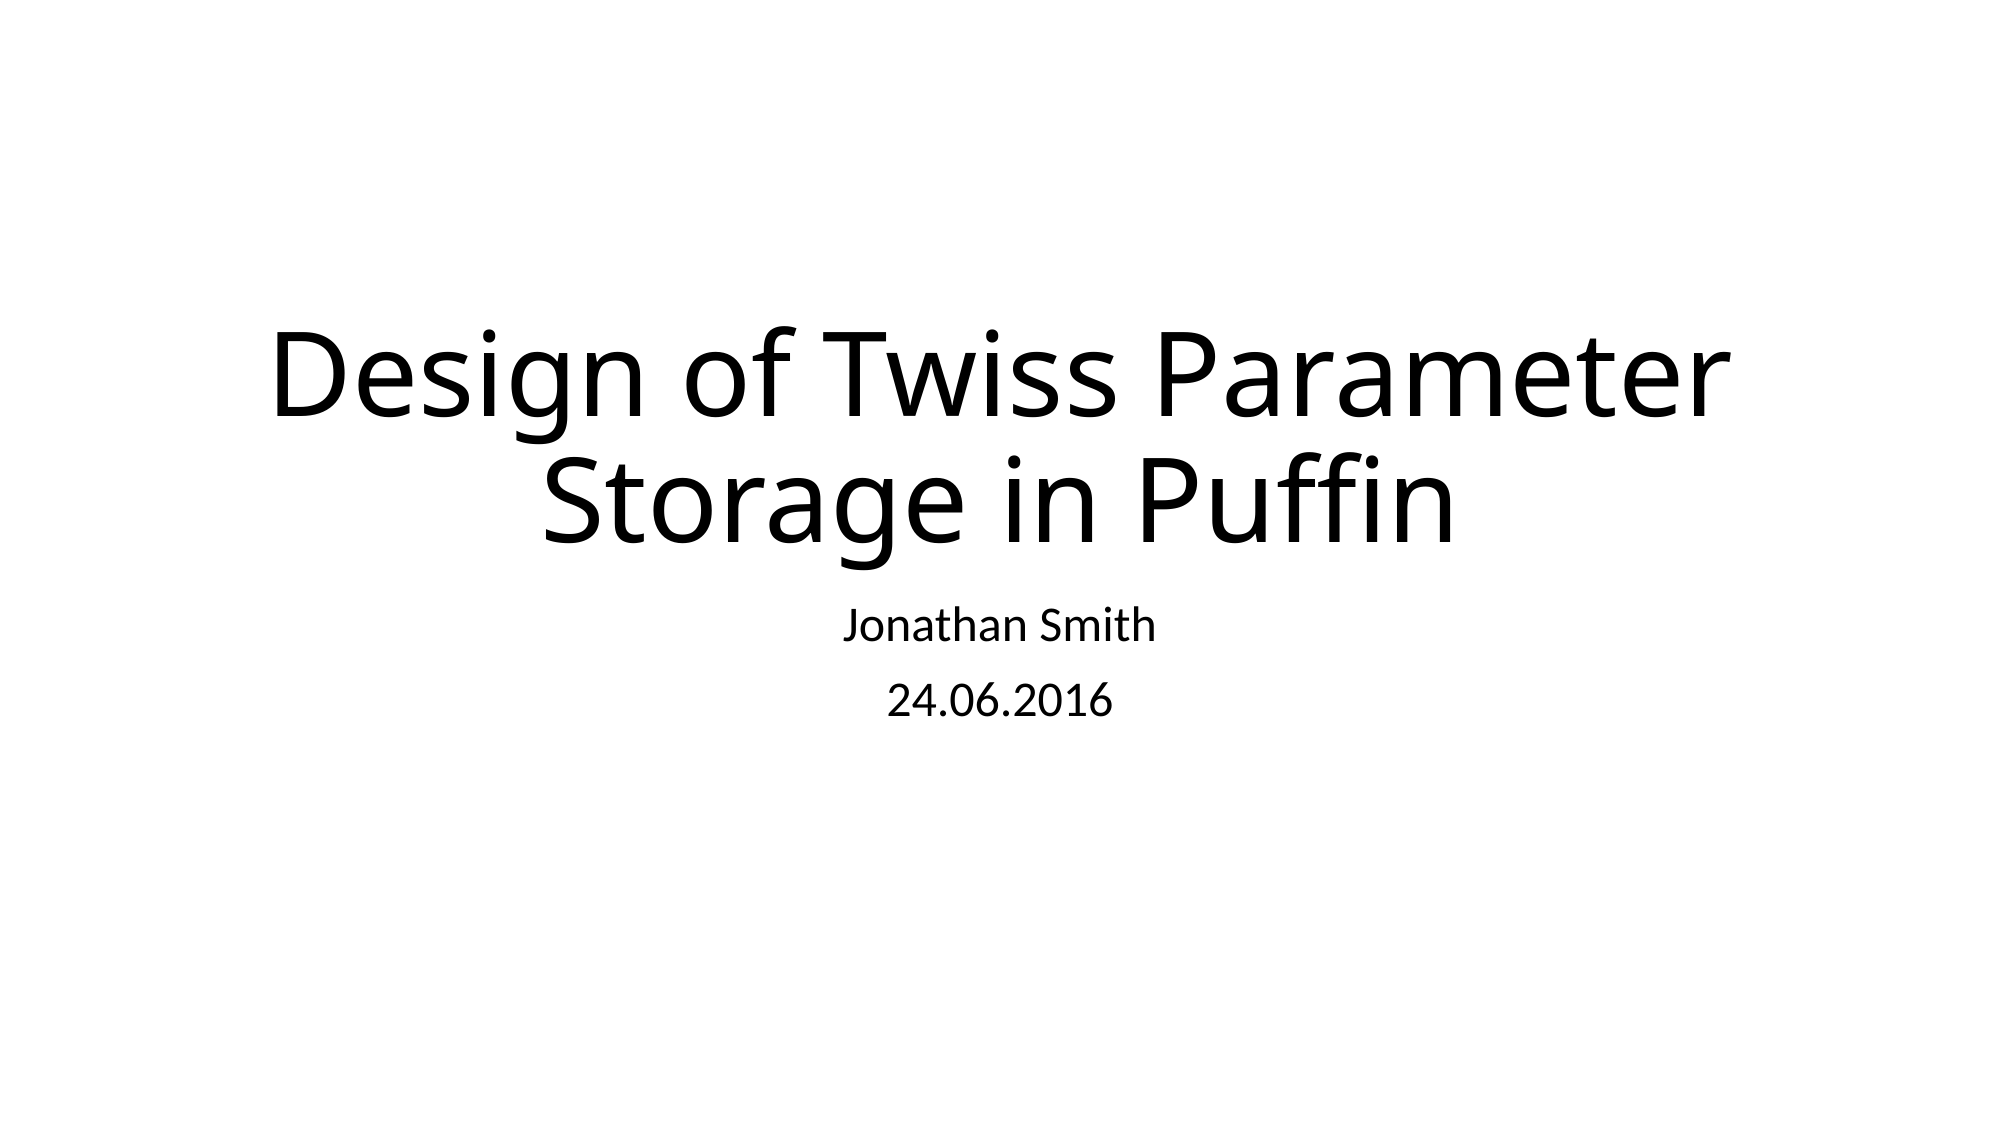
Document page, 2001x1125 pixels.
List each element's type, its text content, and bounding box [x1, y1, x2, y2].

title Design of Twiss Parameter Storage in Puffin [249, 184, 1750, 576]
subtitle Jonathan Smith 24.06.2016 [249, 590, 1750, 863]
